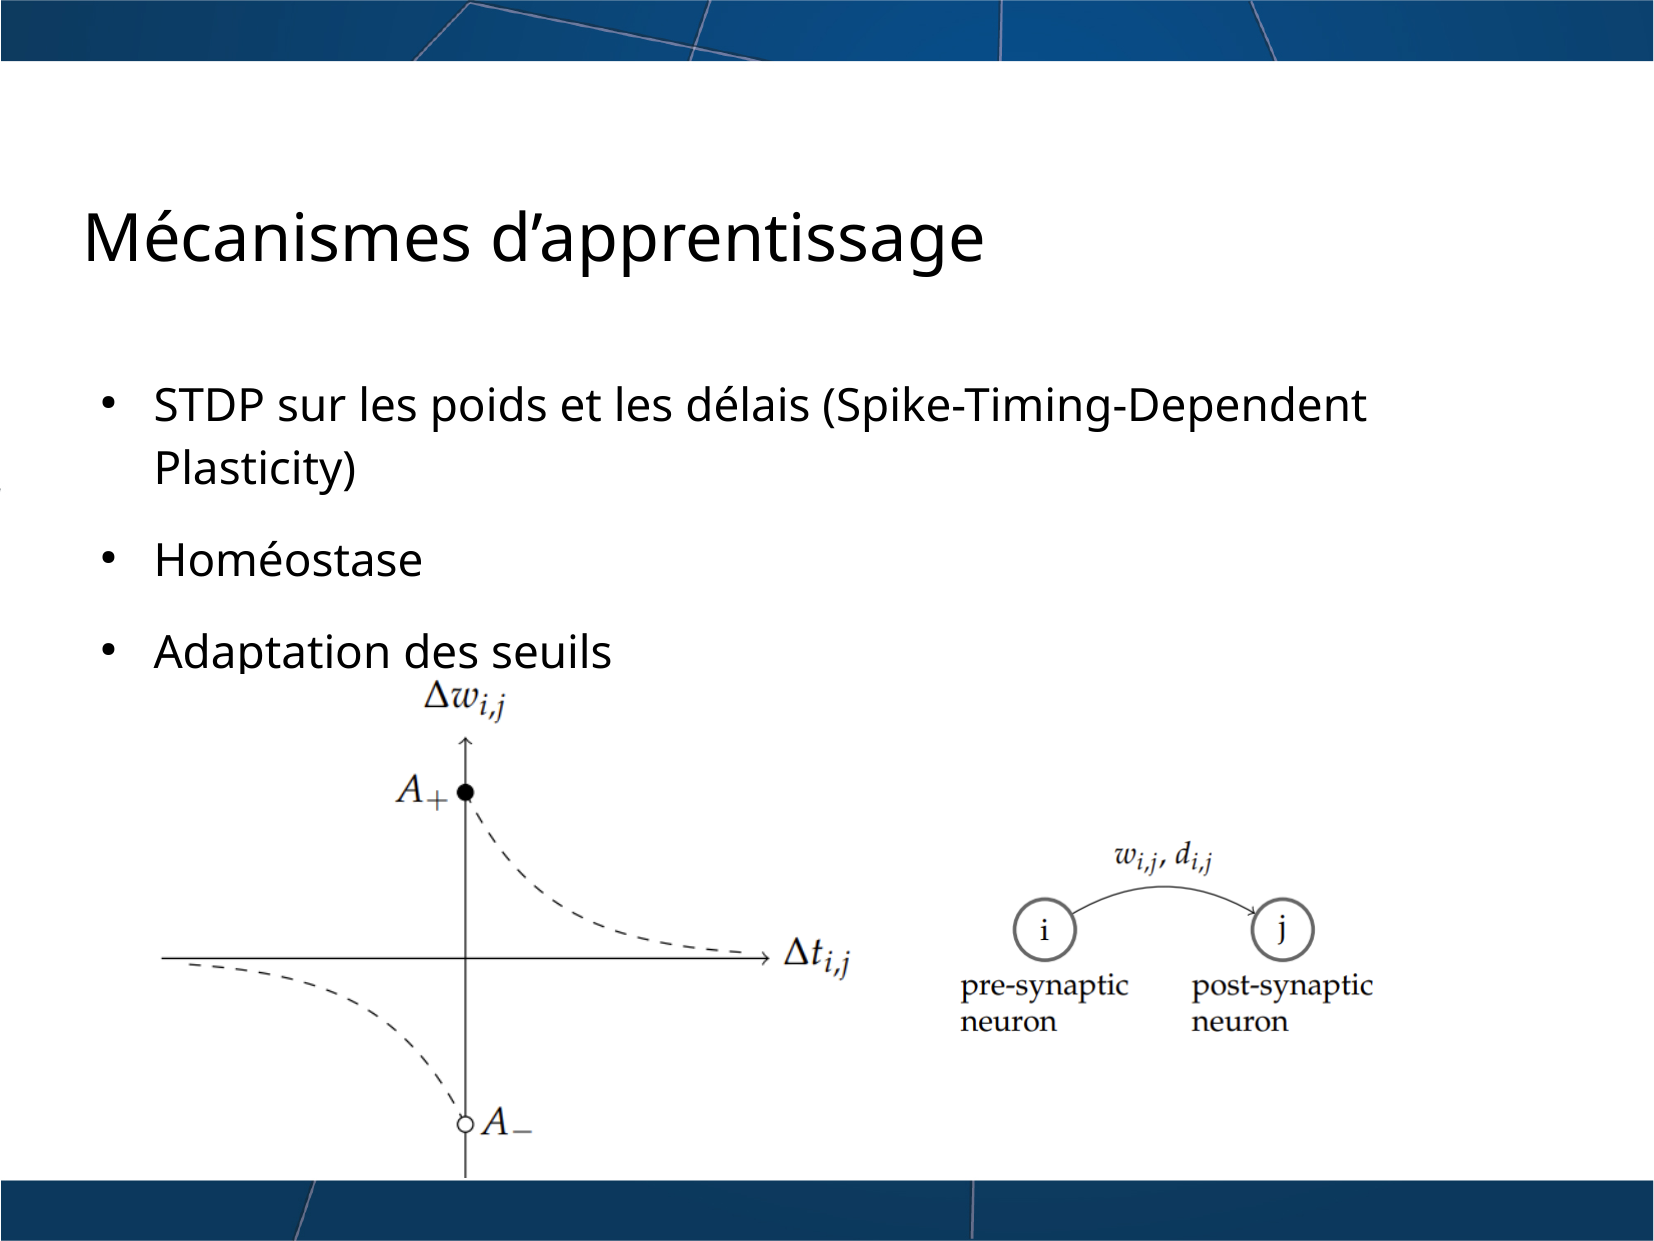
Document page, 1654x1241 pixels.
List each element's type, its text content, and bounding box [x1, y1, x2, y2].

title Mécanismes d’apprentissage [82, 132, 1571, 340]
list STDP sur les poids et les délais (Spike-Timing-Dependent Plasticity) Homéostase Adaptation des seuils [82, 372, 1571, 1093]
picture [0, 0, 1654, 1241]
